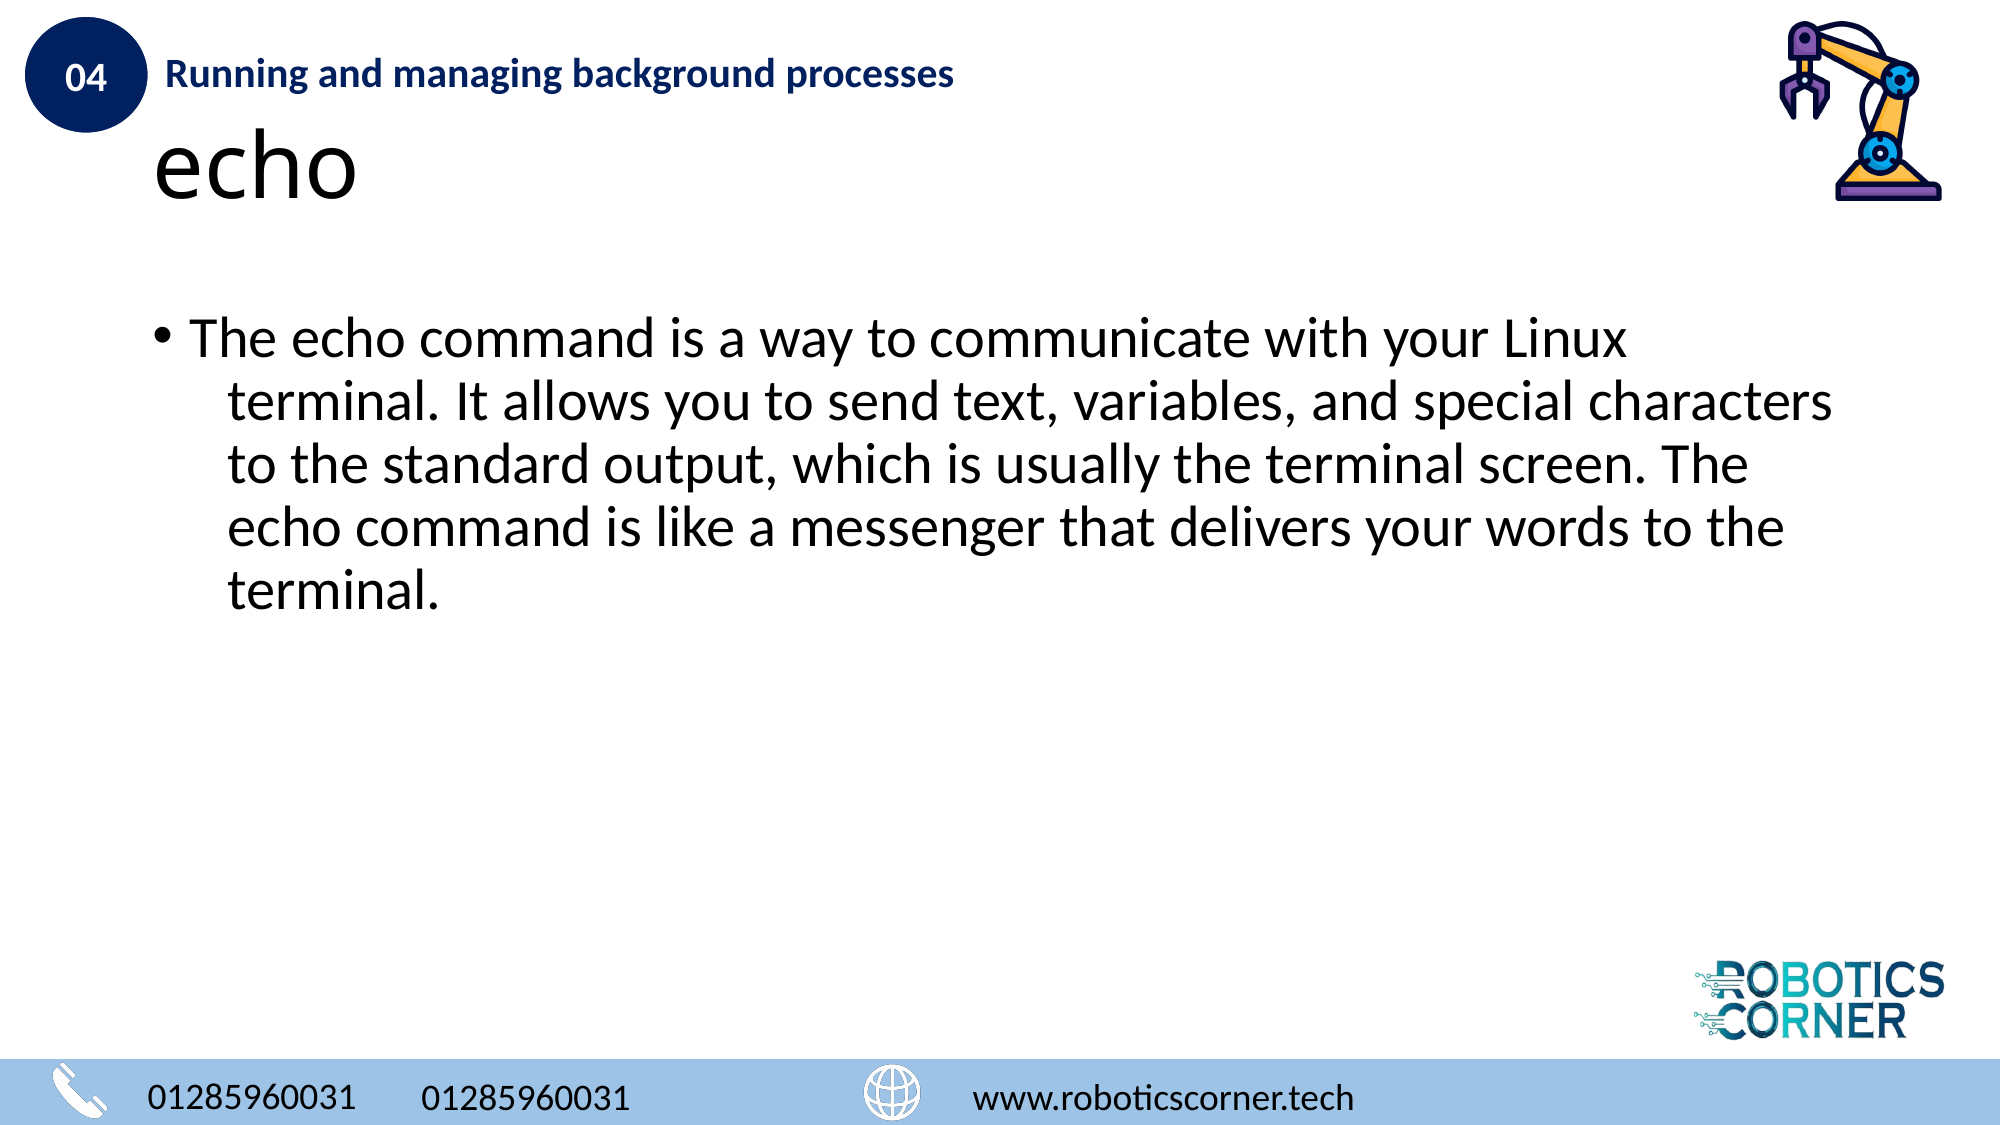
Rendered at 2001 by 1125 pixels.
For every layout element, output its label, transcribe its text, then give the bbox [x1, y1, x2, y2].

text_box [925, 1059, 2000, 1125]
text_box www.roboticscorner.tech [958, 1065, 1548, 1125]
text_box 04 [22, 14, 150, 136]
text_box Running and managing background processes [150, 38, 981, 103]
picture [1771, 21, 1950, 201]
text_box The echo command is a way to communicate with your Linux terminal. It allows you to send text, variables, and special characters to the standard output, which is usually the terminal screen. The echo command is like a messenger that delivers your words to the terminal. [137, 299, 1863, 1014]
text_box 01285960031 [407, 1065, 768, 1125]
text_box 01285960031 [133, 1064, 438, 1124]
text_box echo [137, 59, 1863, 278]
picture [1680, 859, 1953, 1059]
picture [858, 1059, 925, 1125]
picture [47, 1057, 113, 1124]
text_box [0, 1059, 858, 1125]
